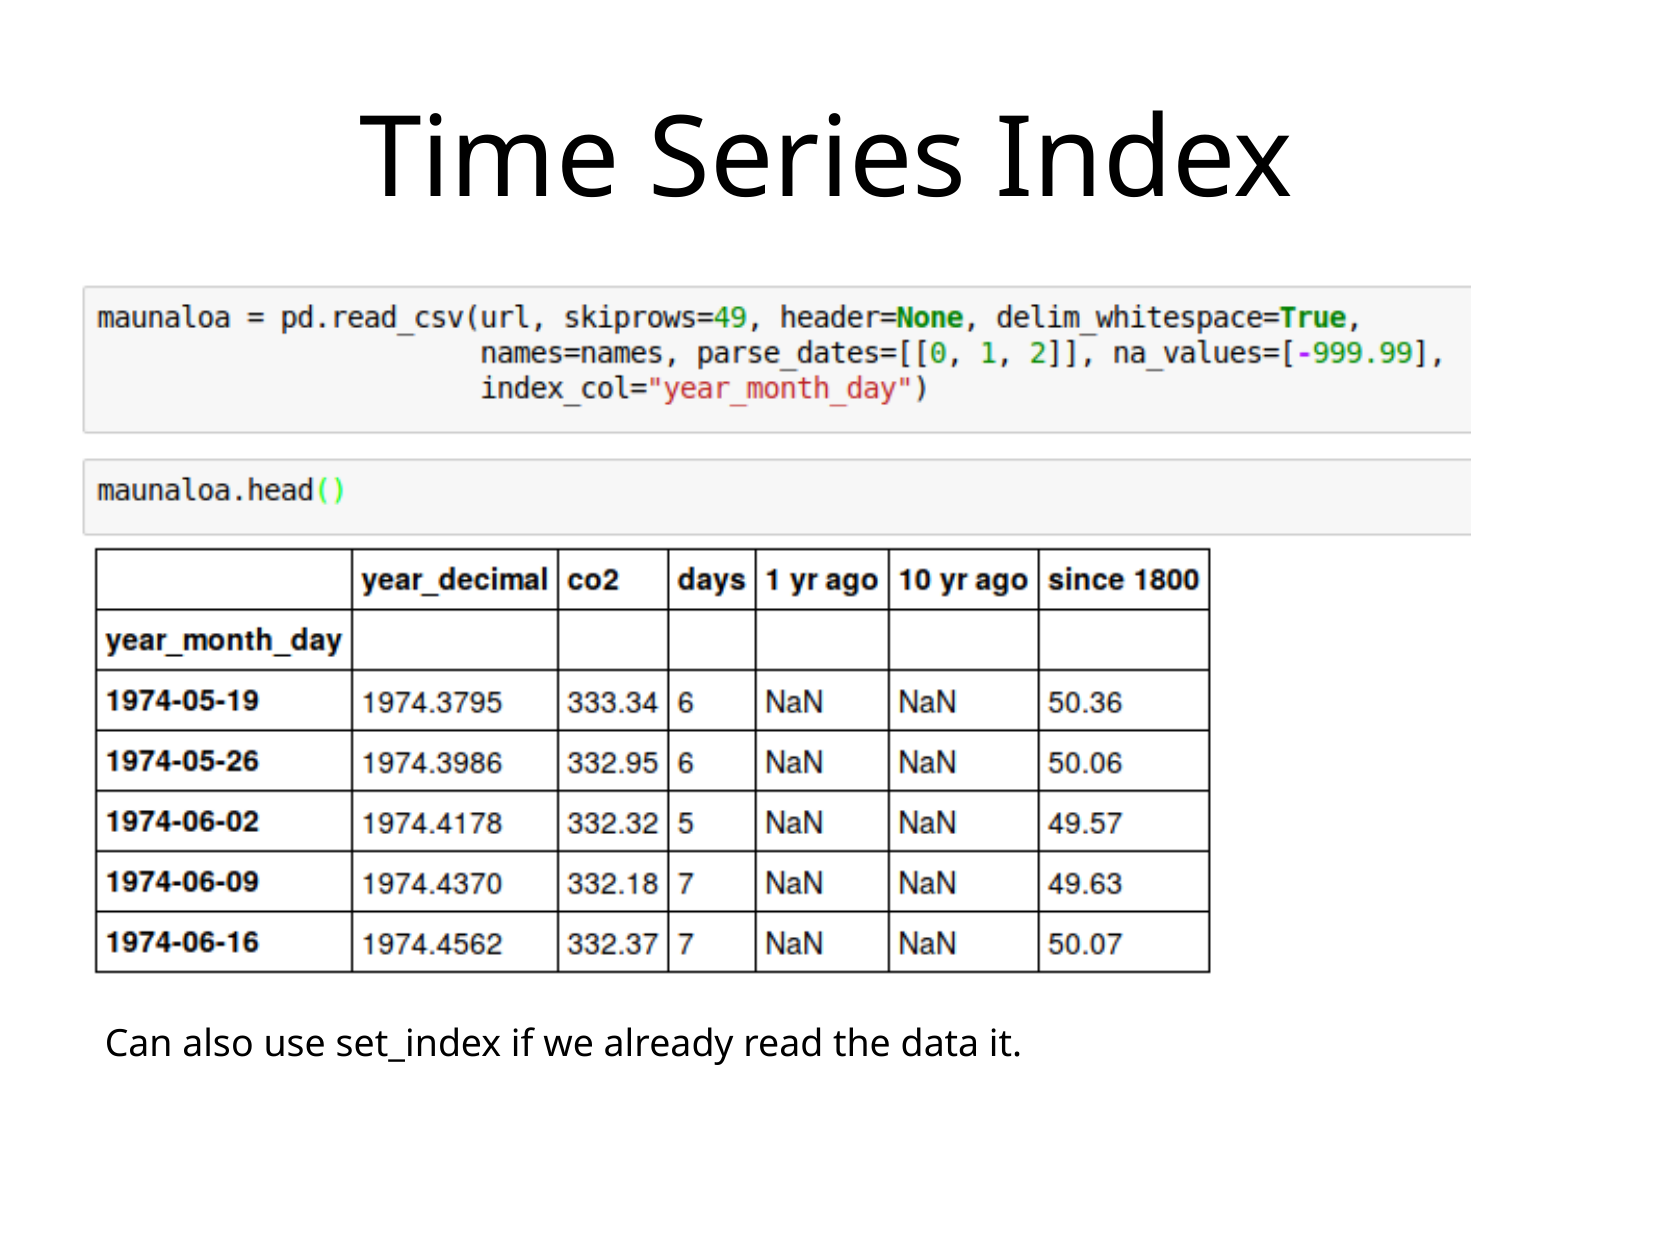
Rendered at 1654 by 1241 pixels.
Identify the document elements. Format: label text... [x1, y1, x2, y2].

text_box Can also use set_index if we already read the data it. [90, 1009, 1231, 1062]
title Time Series Index [82, 49, 1571, 257]
picture [79, 278, 1471, 986]
